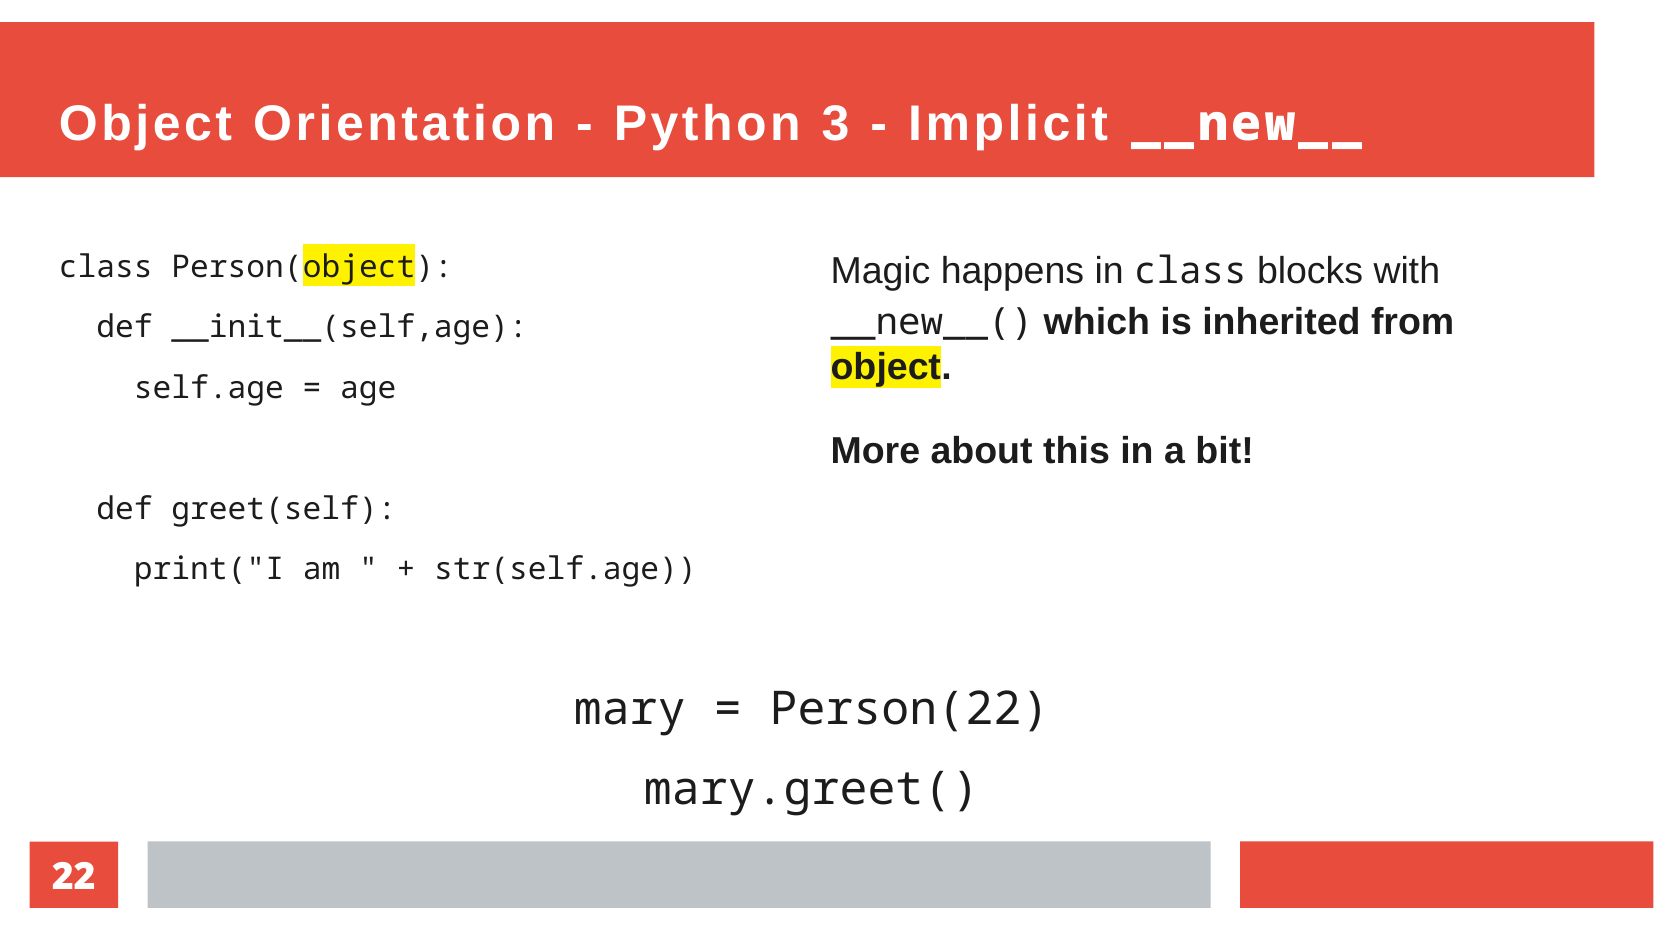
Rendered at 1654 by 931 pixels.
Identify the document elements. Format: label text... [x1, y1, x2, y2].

list mary = Person(22) mary.greet() [59, 675, 1565, 819]
title Object Orientation - Python 3 - Implicit __new__ [59, 44, 1595, 156]
list Magic happens in class blocks with __new__() which is inherited from object. More about this in a bit! [830, 243, 1566, 676]
list class Person(object): def __init__(self,age): self.age = age def greet(self): print("I am " + str(self.age)) [59, 243, 794, 675]
